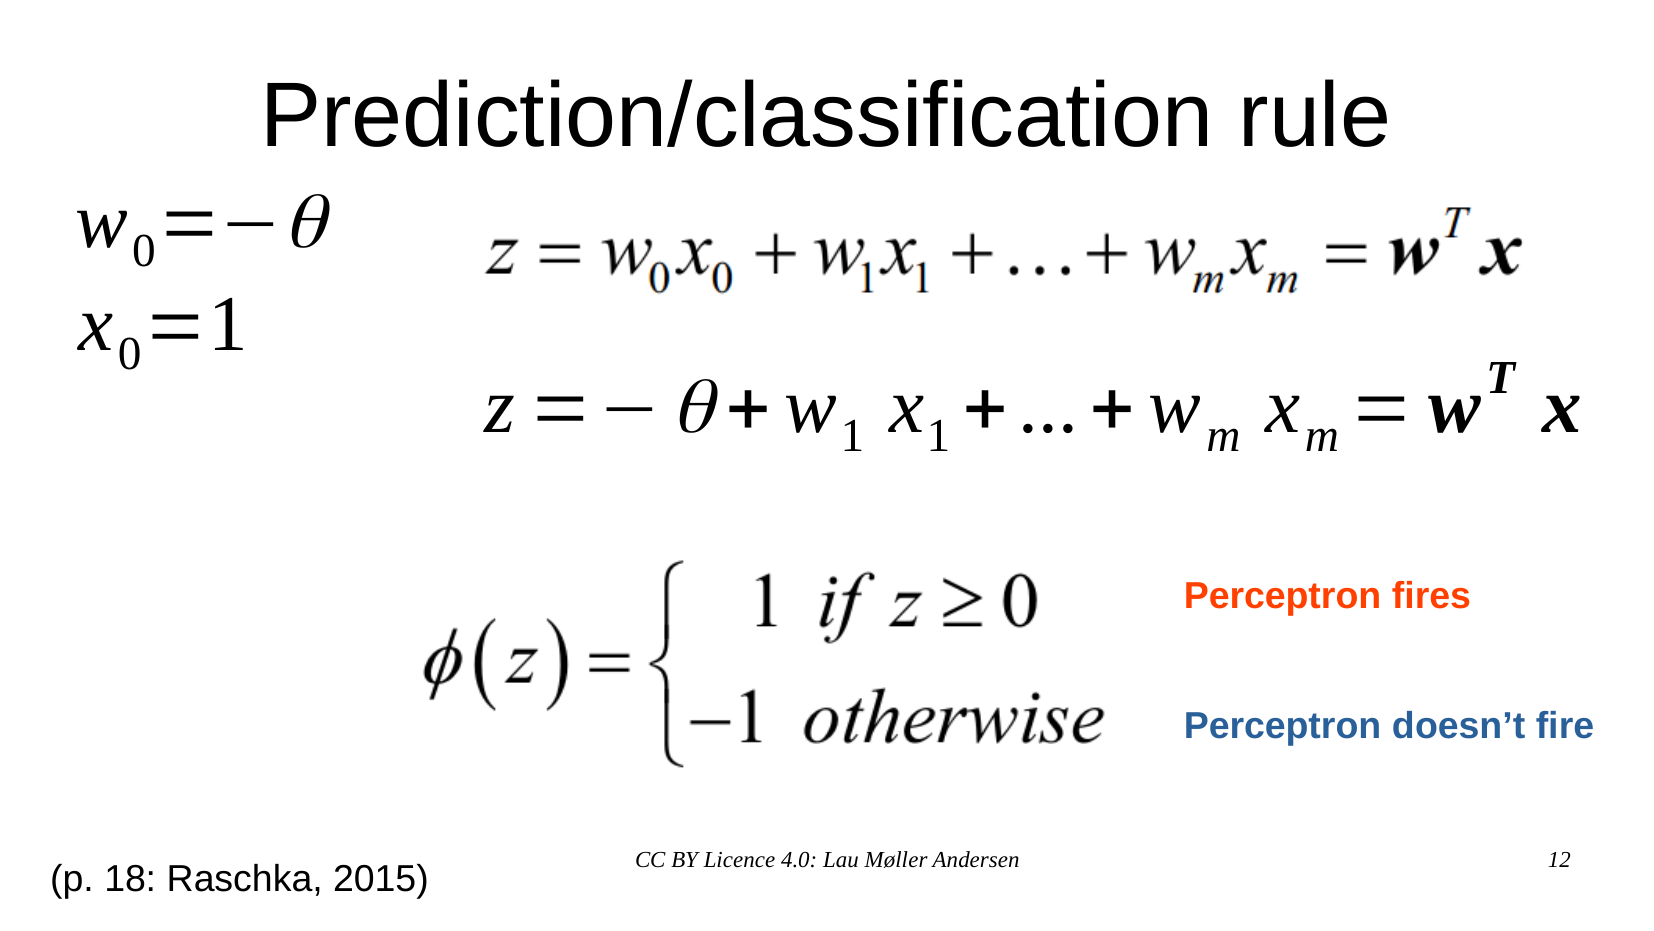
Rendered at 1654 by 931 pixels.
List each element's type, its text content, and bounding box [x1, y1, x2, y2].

text_box (p. 18: Raschka, 2015) [35, 850, 561, 908]
chart [473, 351, 1591, 462]
picture [400, 542, 1111, 780]
text_box Perceptron fires [1169, 566, 1571, 624]
title Prediction/classification rule [82, 37, 1571, 193]
picture [474, 192, 1536, 329]
chart [67, 177, 363, 380]
text_box Perceptron doesn’t fire [1169, 696, 1619, 796]
